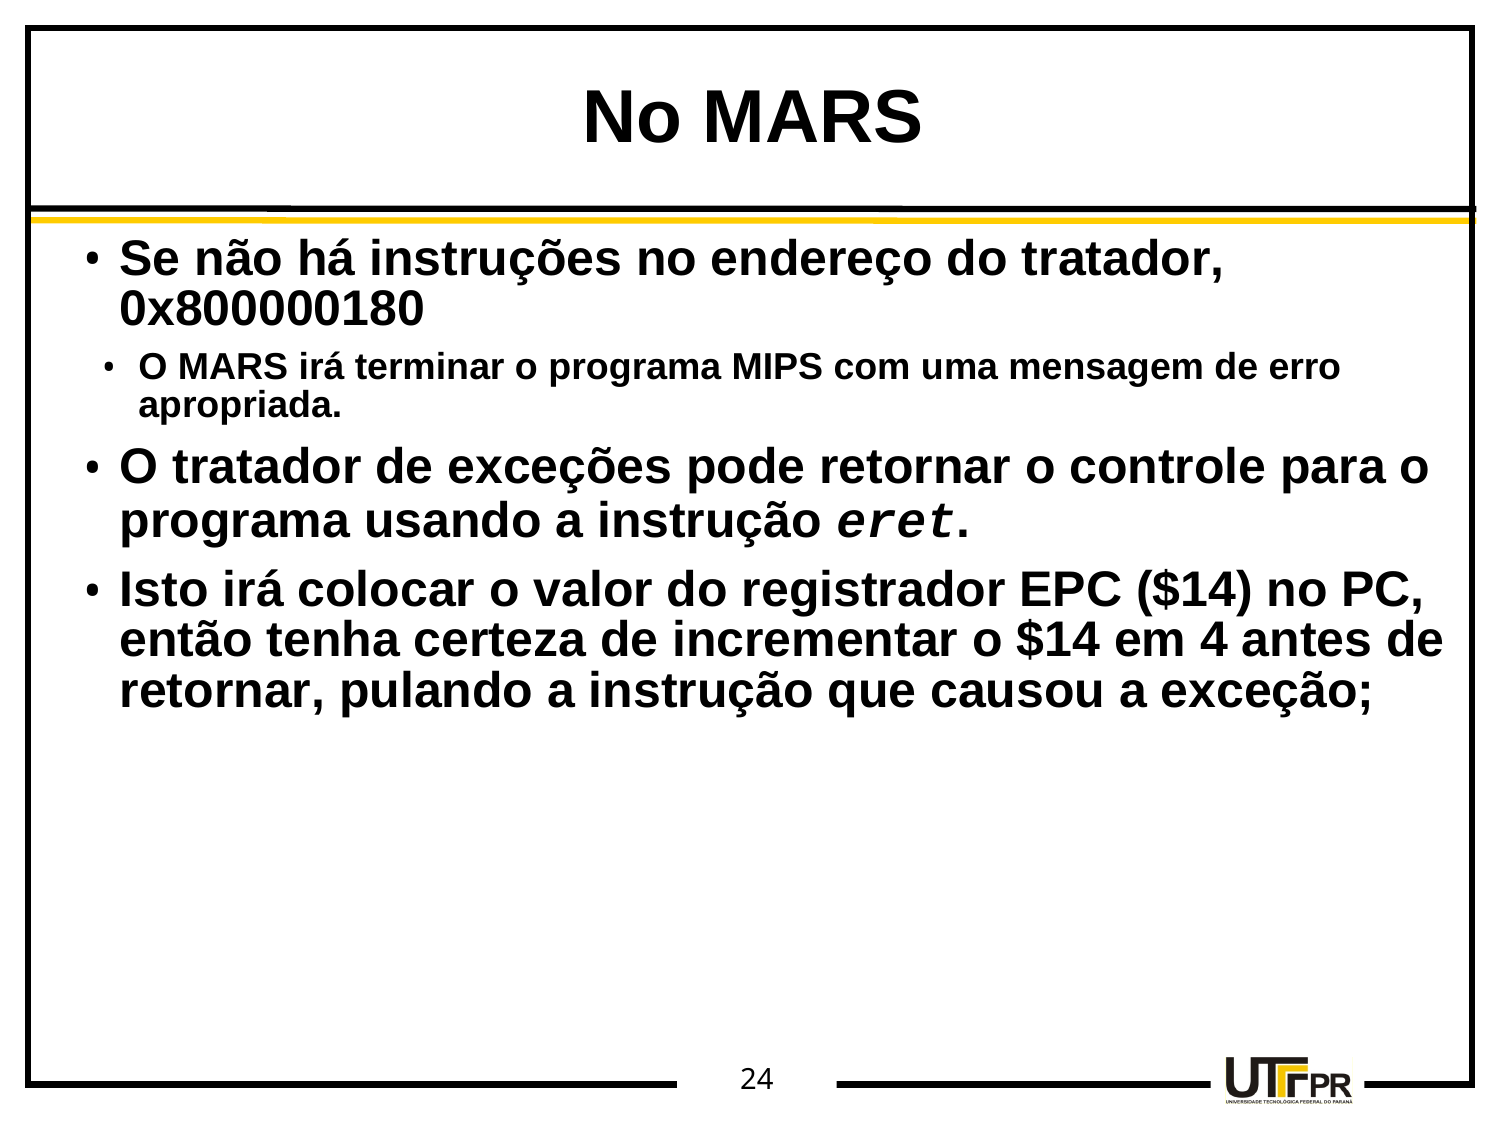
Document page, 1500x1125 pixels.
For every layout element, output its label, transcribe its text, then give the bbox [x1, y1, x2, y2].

picture [1225, 1079, 1353, 1104]
list Se não há instruções no endereço do tratador, 0x800000180 O MARS irá terminar o programa MIPS com uma mensagem de erro apropriada. O tratador de exceções pode retornar o controle para o programa usando a instrução eret. Isto irá colocar o valor do registrador EPC ($14) no PC, então tenha certeza de incrementar o $14 em 4 antes de retornar, pulando a instrução que causou a exceção; [31, 227, 1477, 1079]
title No MARS [29, 29, 1477, 207]
